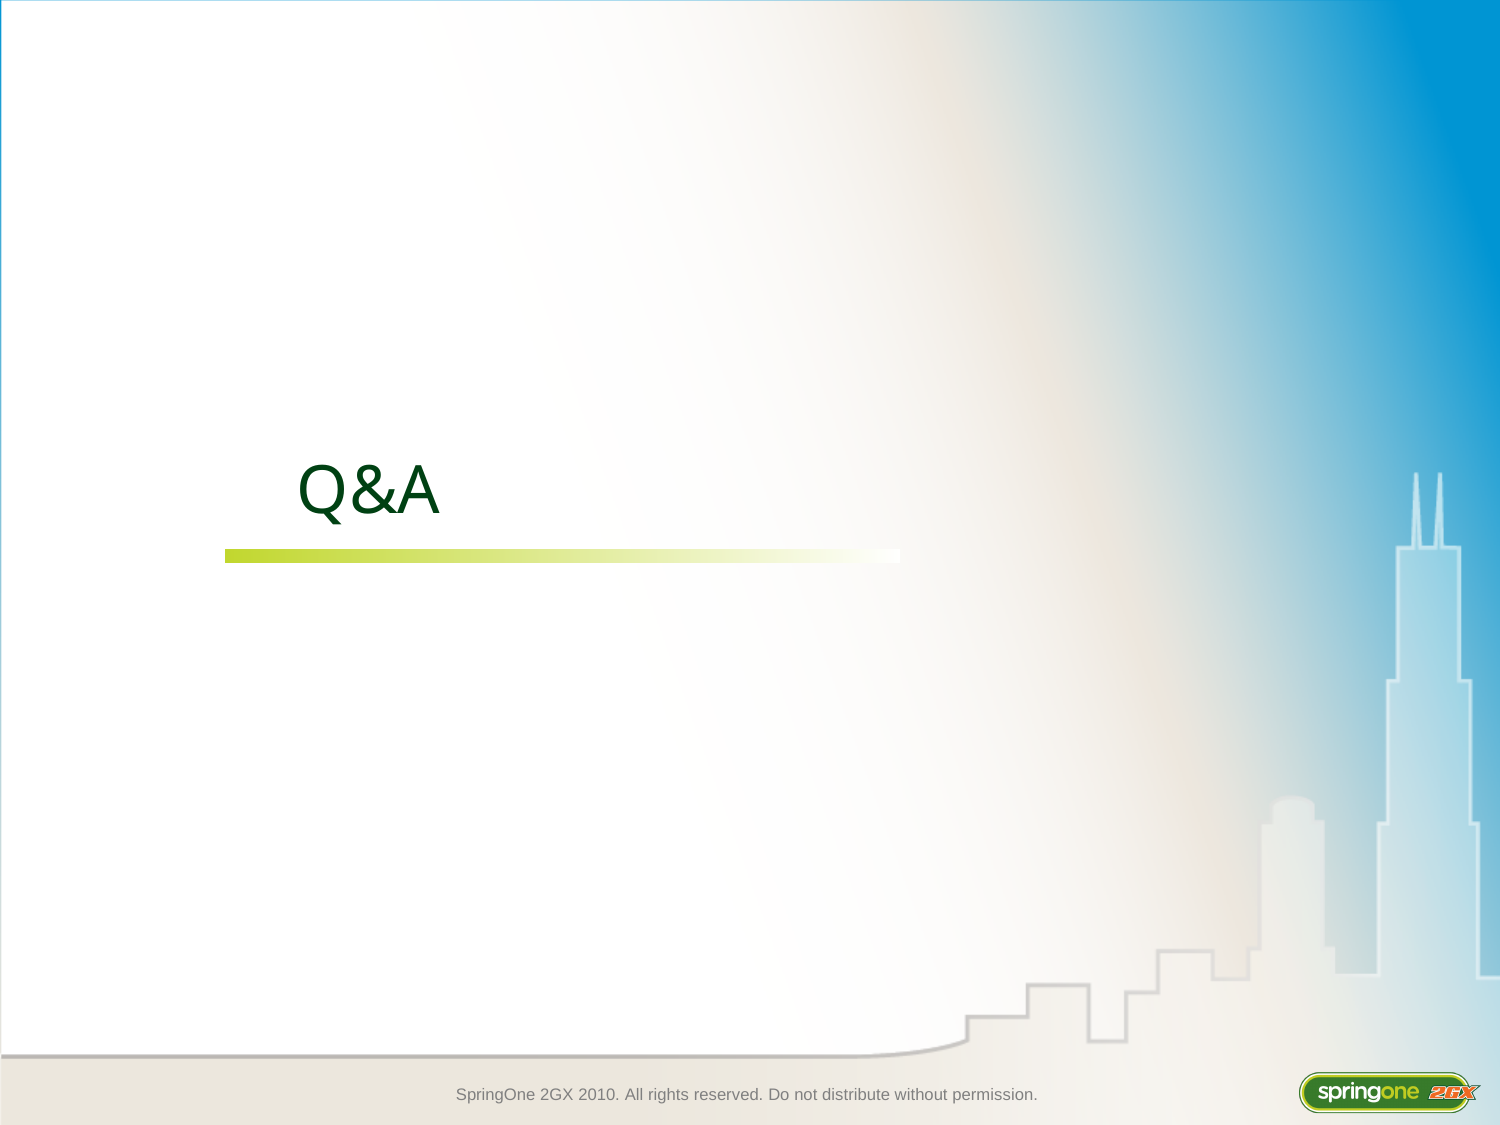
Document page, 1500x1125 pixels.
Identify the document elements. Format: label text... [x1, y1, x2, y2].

text_box [225, 549, 901, 563]
text_box Q&A [62, 411, 676, 563]
picture [0, 0, 1500, 1125]
